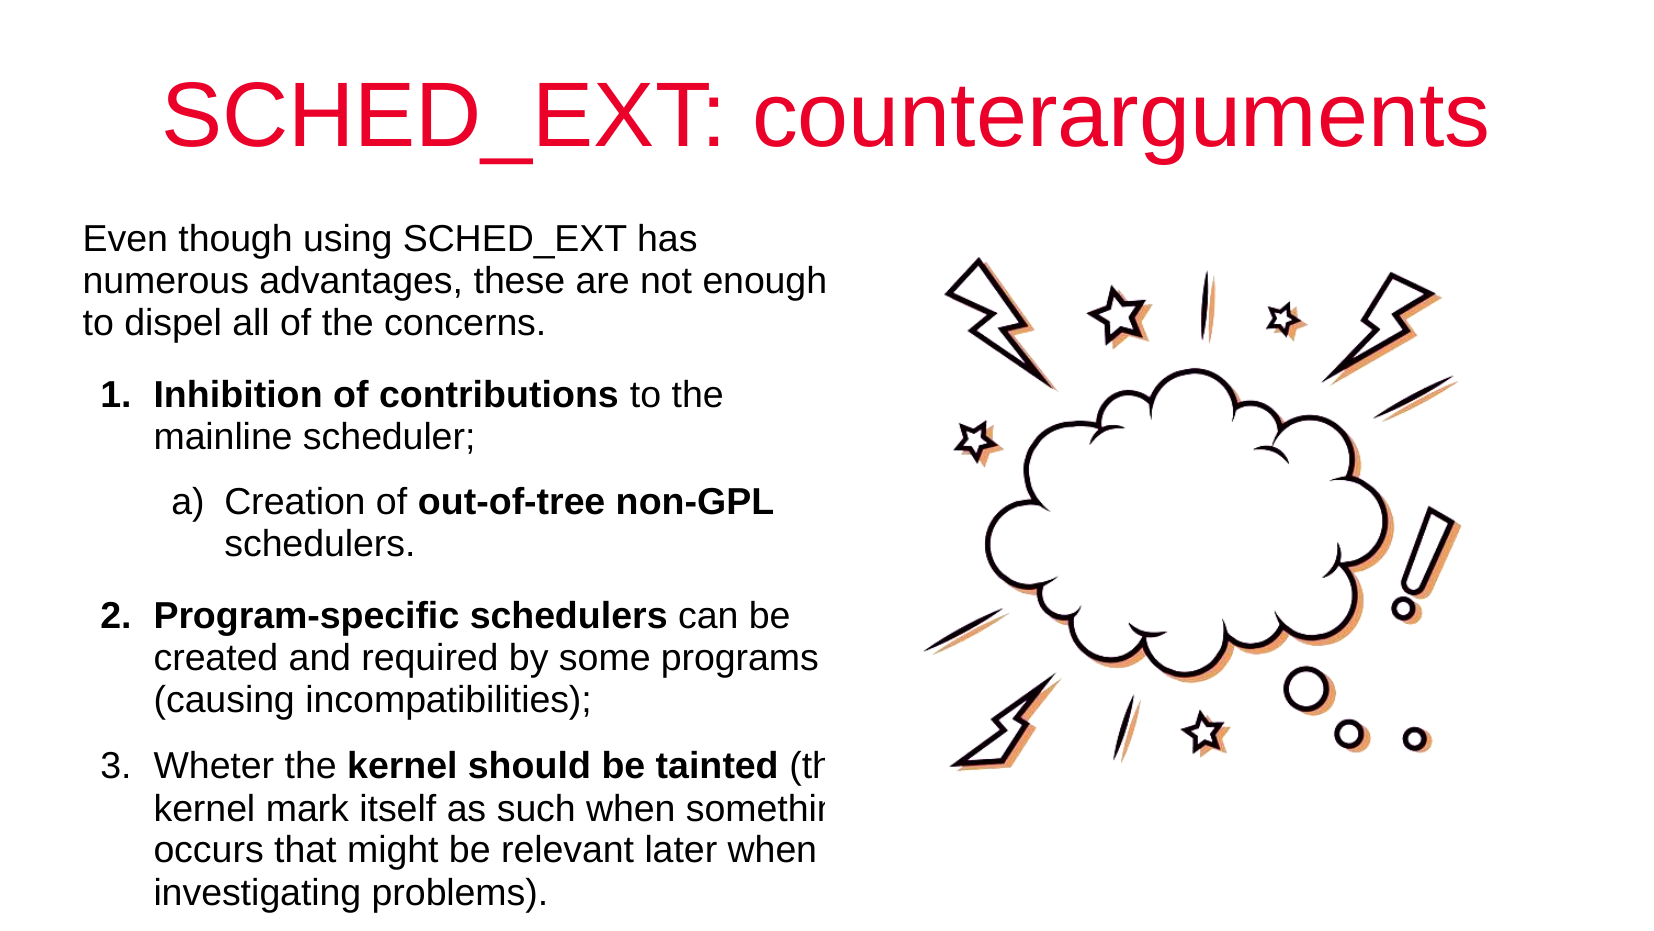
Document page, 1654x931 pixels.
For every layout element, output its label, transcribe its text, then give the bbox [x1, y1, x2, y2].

list Even though using SCHED_EXT has numerous advantages, these are not enough to dispel all of the concerns. Inhibition of contributions to the mainline scheduler; Creation of out-of-tree non-GPL schedulers. Program-specific schedulers can be created and required by some programs (causing incompatibilities); Wheter the kernel should be tainted (the kernel mark itself as such when something occurs that might be relevant later when investigating problems). [82, 217, 825, 863]
title SCHED_EXT: counterarguments [82, 37, 1571, 193]
picture [825, 167, 1538, 881]
